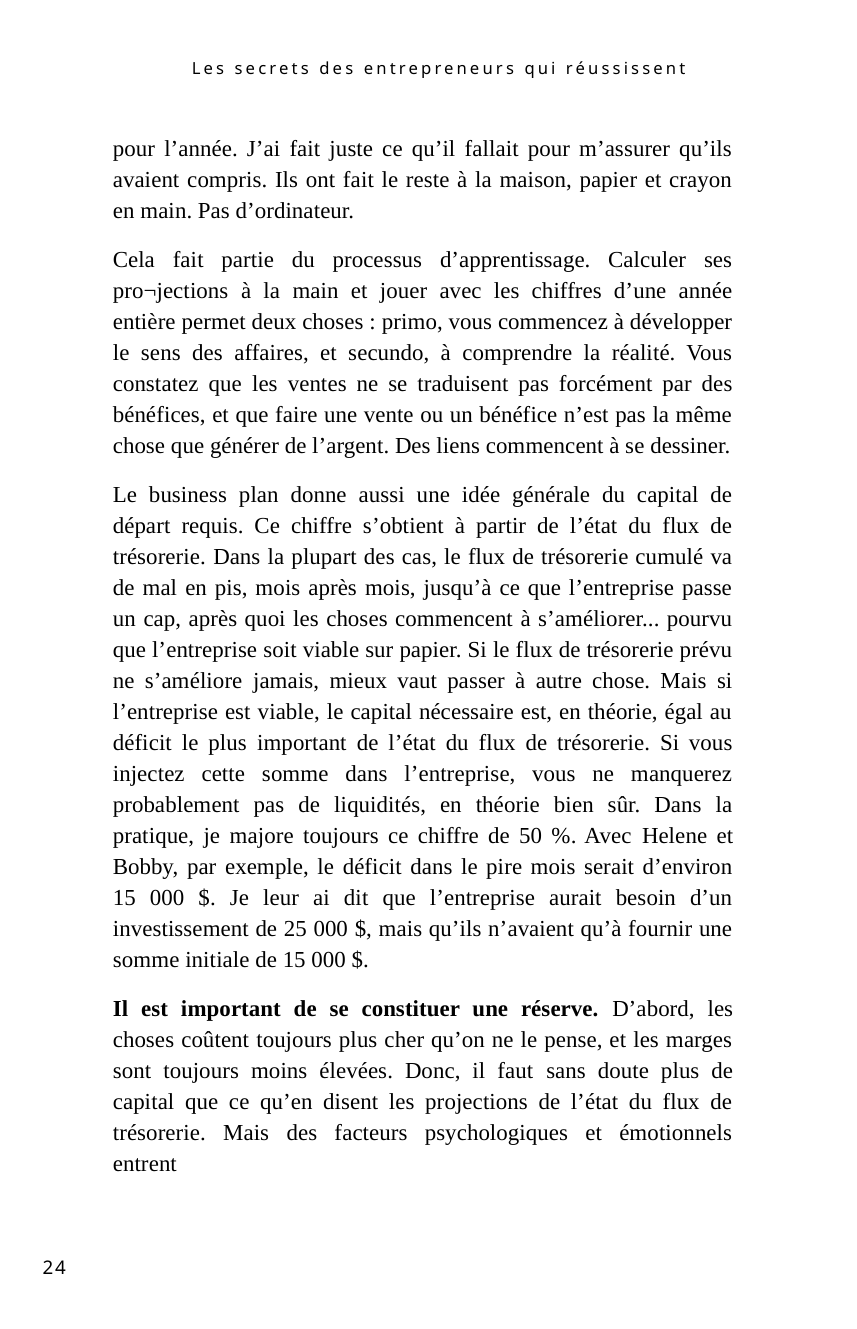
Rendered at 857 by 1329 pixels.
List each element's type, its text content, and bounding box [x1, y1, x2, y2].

text_box pour l’année. J’ai fait juste ce qu’il fallait pour m’assurer qu’ils avaient compris. Ils ont fait le reste à la maison, papier et crayon en main. Pas d’ordinateur. Cela fait partie du processus d’apprentissage. Calculer ses pro¬jections à la main et jouer avec les chiffres d’une année entière permet deux choses : primo, vous commencez à développer le sens des affaires, et secundo, à comprendre la réalité. Vous constatez que les ventes ne se traduisent pas forcément par des bénéfices, et que faire une vente ou un bénéfice n’est pas la même chose que générer de l’argent. Des liens commencent à se dessiner. Le business plan donne aussi une idée générale du capital de départ requis. Ce chiffre s’obtient à partir de l’état du flux de trésorerie. Dans la plupart des cas, le flux de trésorerie cumulé va de mal en pis, mois après mois, jusqu’à ce que l’entreprise passe un cap, après quoi les choses commencent à s’améliorer... pourvu que l’entreprise soit viable sur papier. Si le flux de trésorerie prévu ne s’améliore jamais, mieux vaut passer à autre chose. Mais si l’entreprise est viable, le capital nécessaire est, en théorie, égal au déficit le plus important de l’état du flux de trésorerie. Si vous injectez cette somme dans l’entreprise, vous ne manquerez probablement pas de liquidités, en théorie bien sûr. Dans la pratique, je majore toujours ce chiffre de 50 %. Avec Helene et Bobby, par exemple, le déficit dans le pire mois serait d’environ 15 000 $. Je leur ai dit que l’entreprise aurait besoin d’un investissement de 25 000 $, mais qu’ils n’avaient qu’à fournir une somme initiale de 15 000 $. Il est important de se constituer une réserve. D’abord, les choses coûtent toujours plus cher qu’on ne le pense, et les marges sont toujours moins élevées. Donc, il faut sans doute plus de capital que ce qu’en disent les projections de l’état du flux de trésorerie. Mais des facteurs psychologiques et émotionnels entrent [113, 130, 733, 1220]
text_box 24 [42, 1255, 76, 1276]
text_box Les secrets des entrepreneurs qui réussissent [192, 57, 654, 84]
